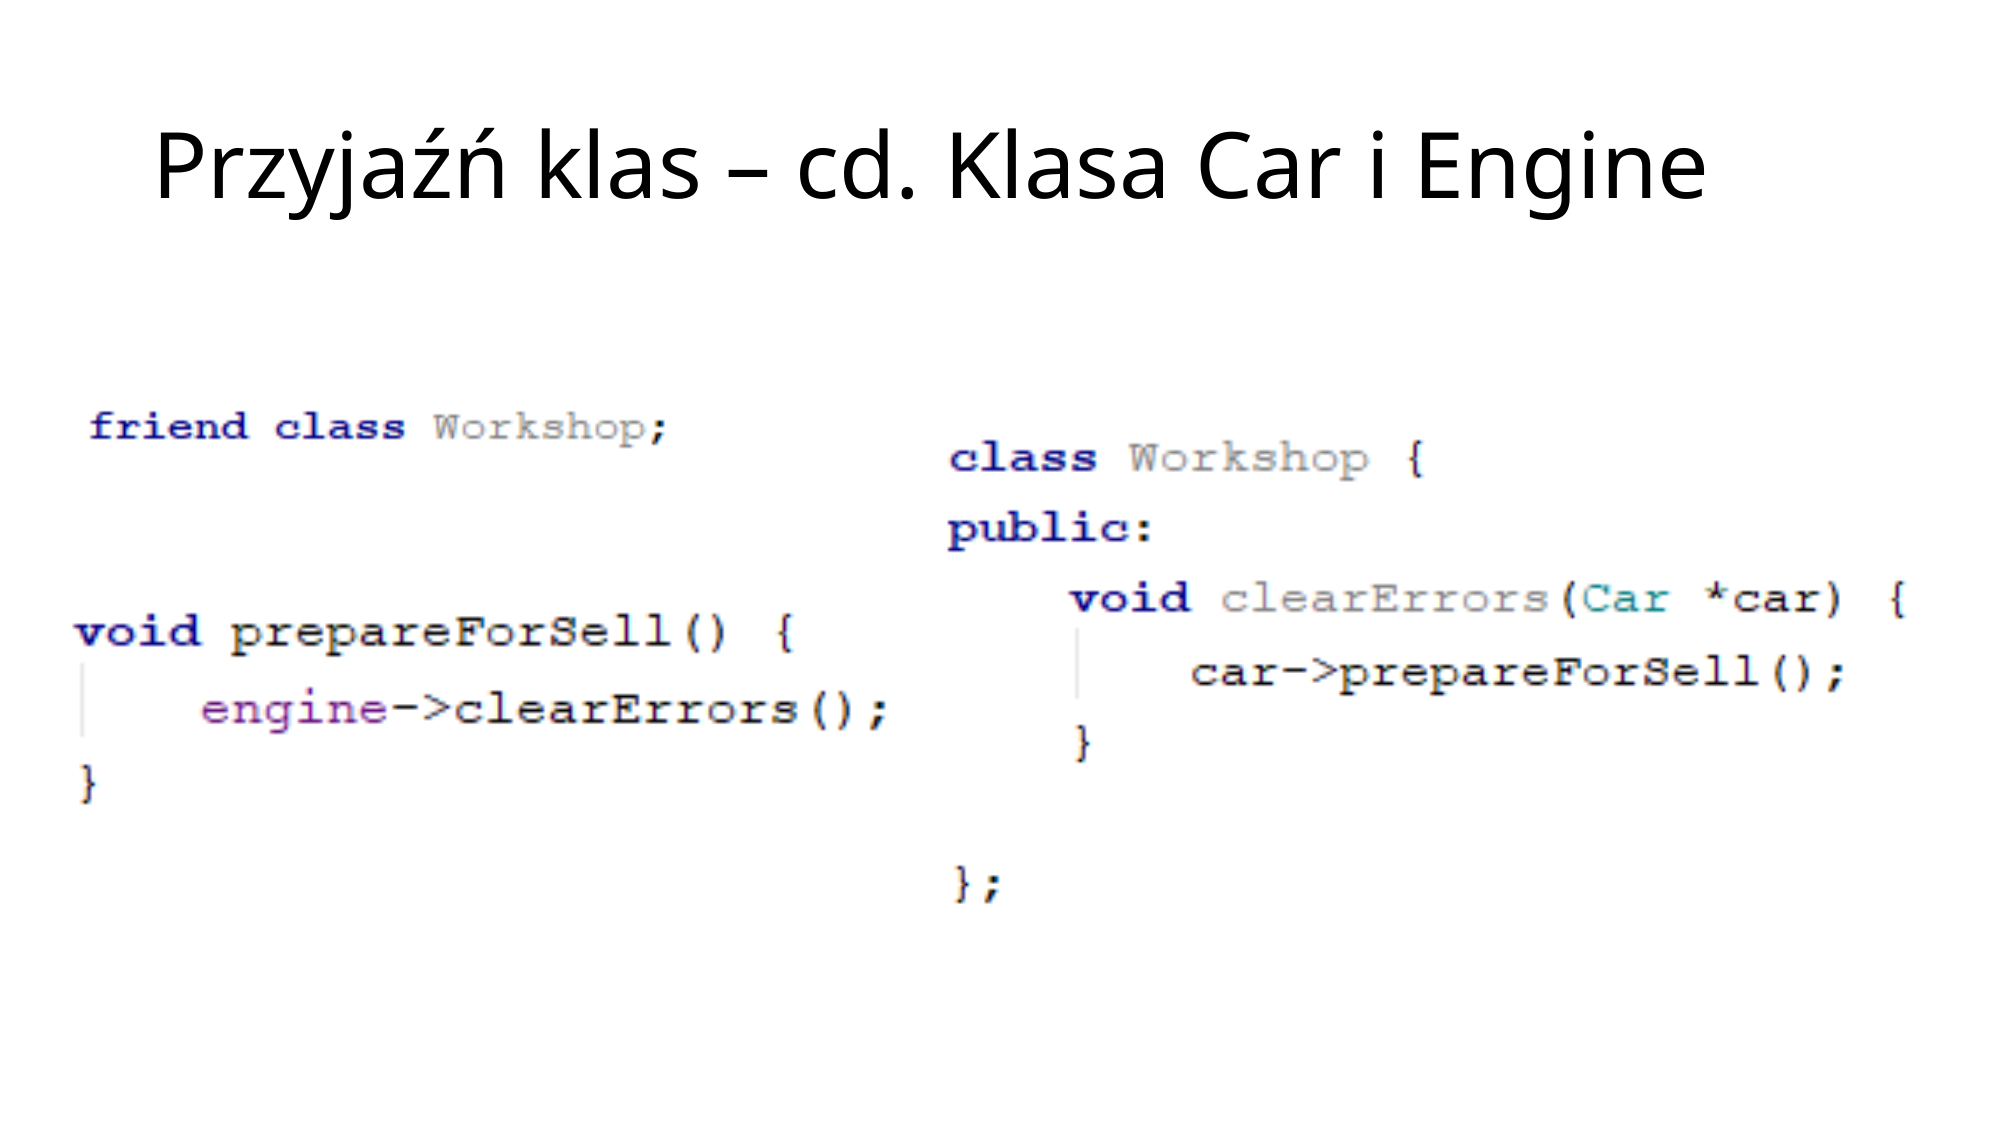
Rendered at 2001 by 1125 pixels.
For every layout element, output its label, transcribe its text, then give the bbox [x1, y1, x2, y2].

title Przyjaźń klas – cd. Klasa Car i Engine [137, 59, 1863, 278]
picture [59, 380, 724, 517]
picture [946, 425, 1957, 961]
picture [43, 580, 921, 826]
